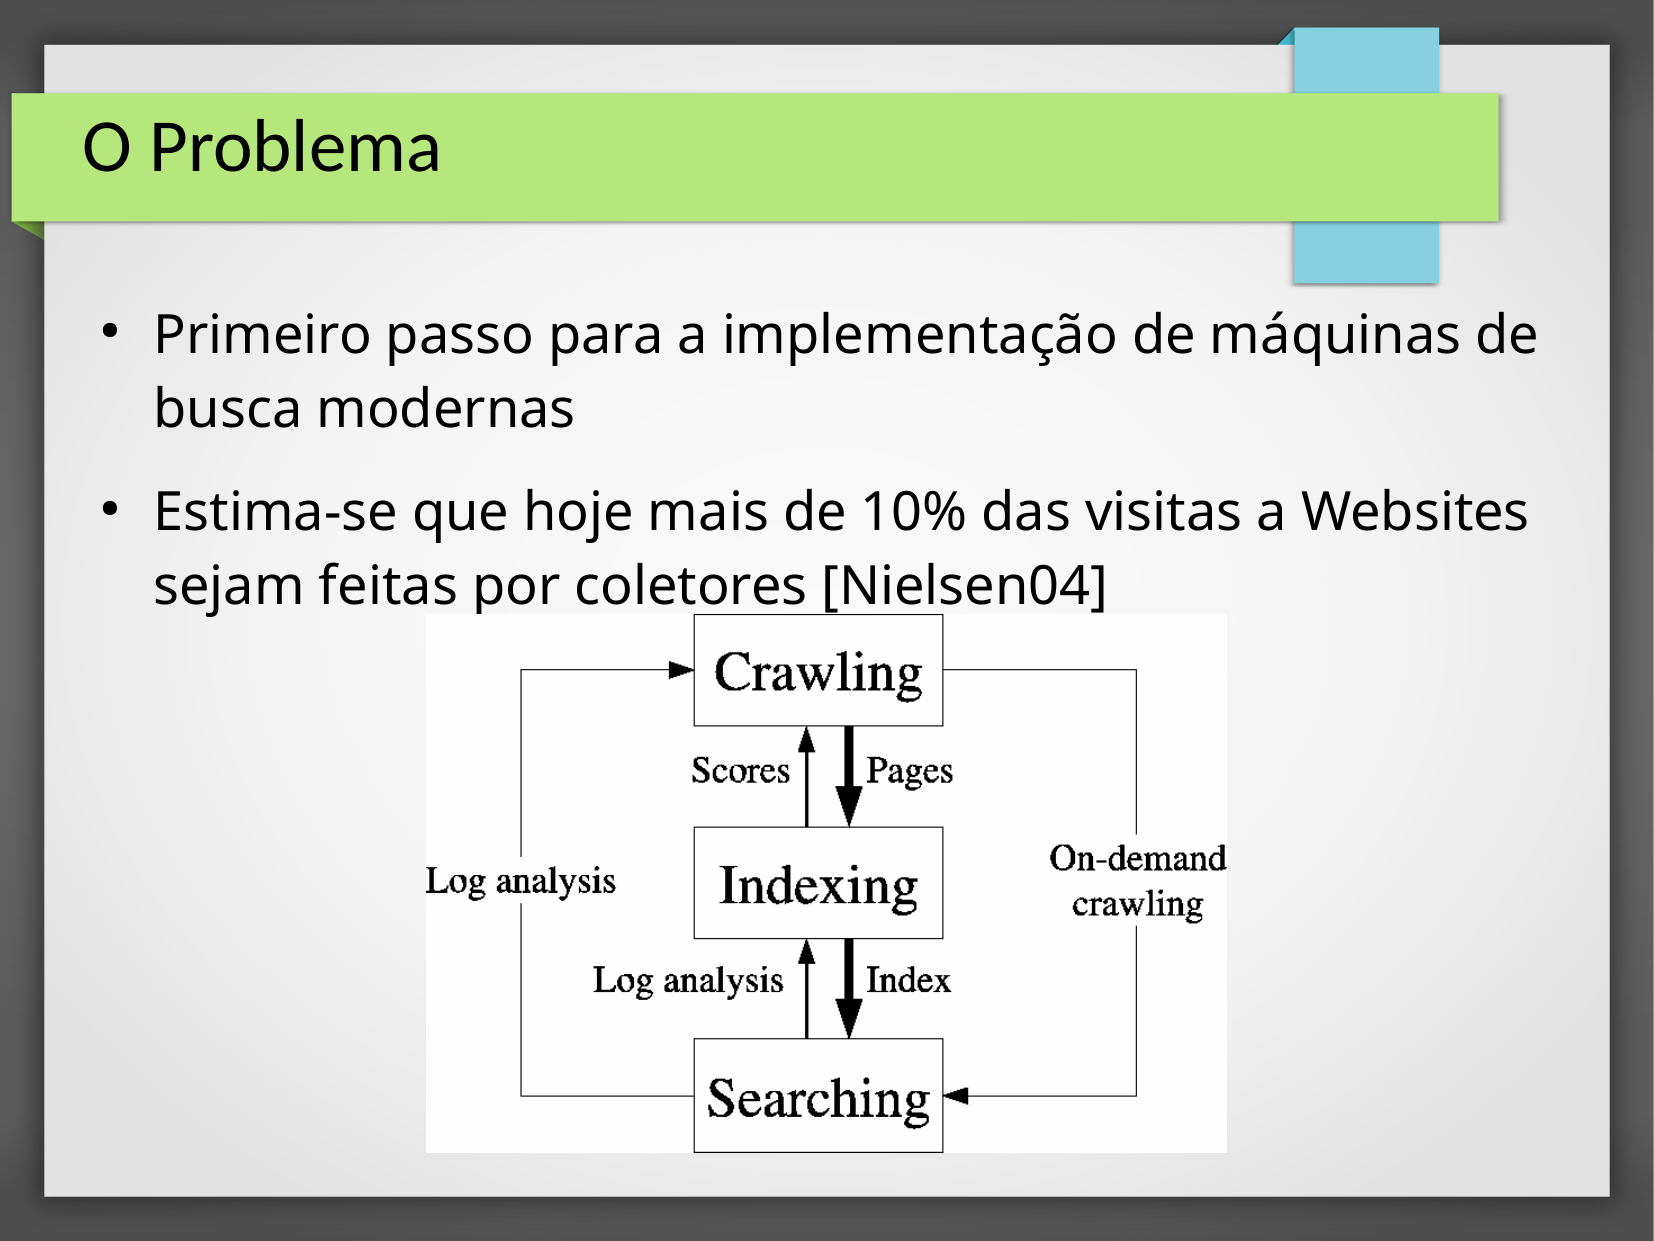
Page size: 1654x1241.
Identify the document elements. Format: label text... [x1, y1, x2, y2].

title O Problema [82, 49, 1571, 257]
picture [0, 0, 1654, 1241]
list Primeiro passo para a implementação de máquinas de busca modernas Estima-se que hoje mais de 10% das visitas a Websites sejam feitas por coletores [Nielsen04] [82, 295, 1571, 1015]
